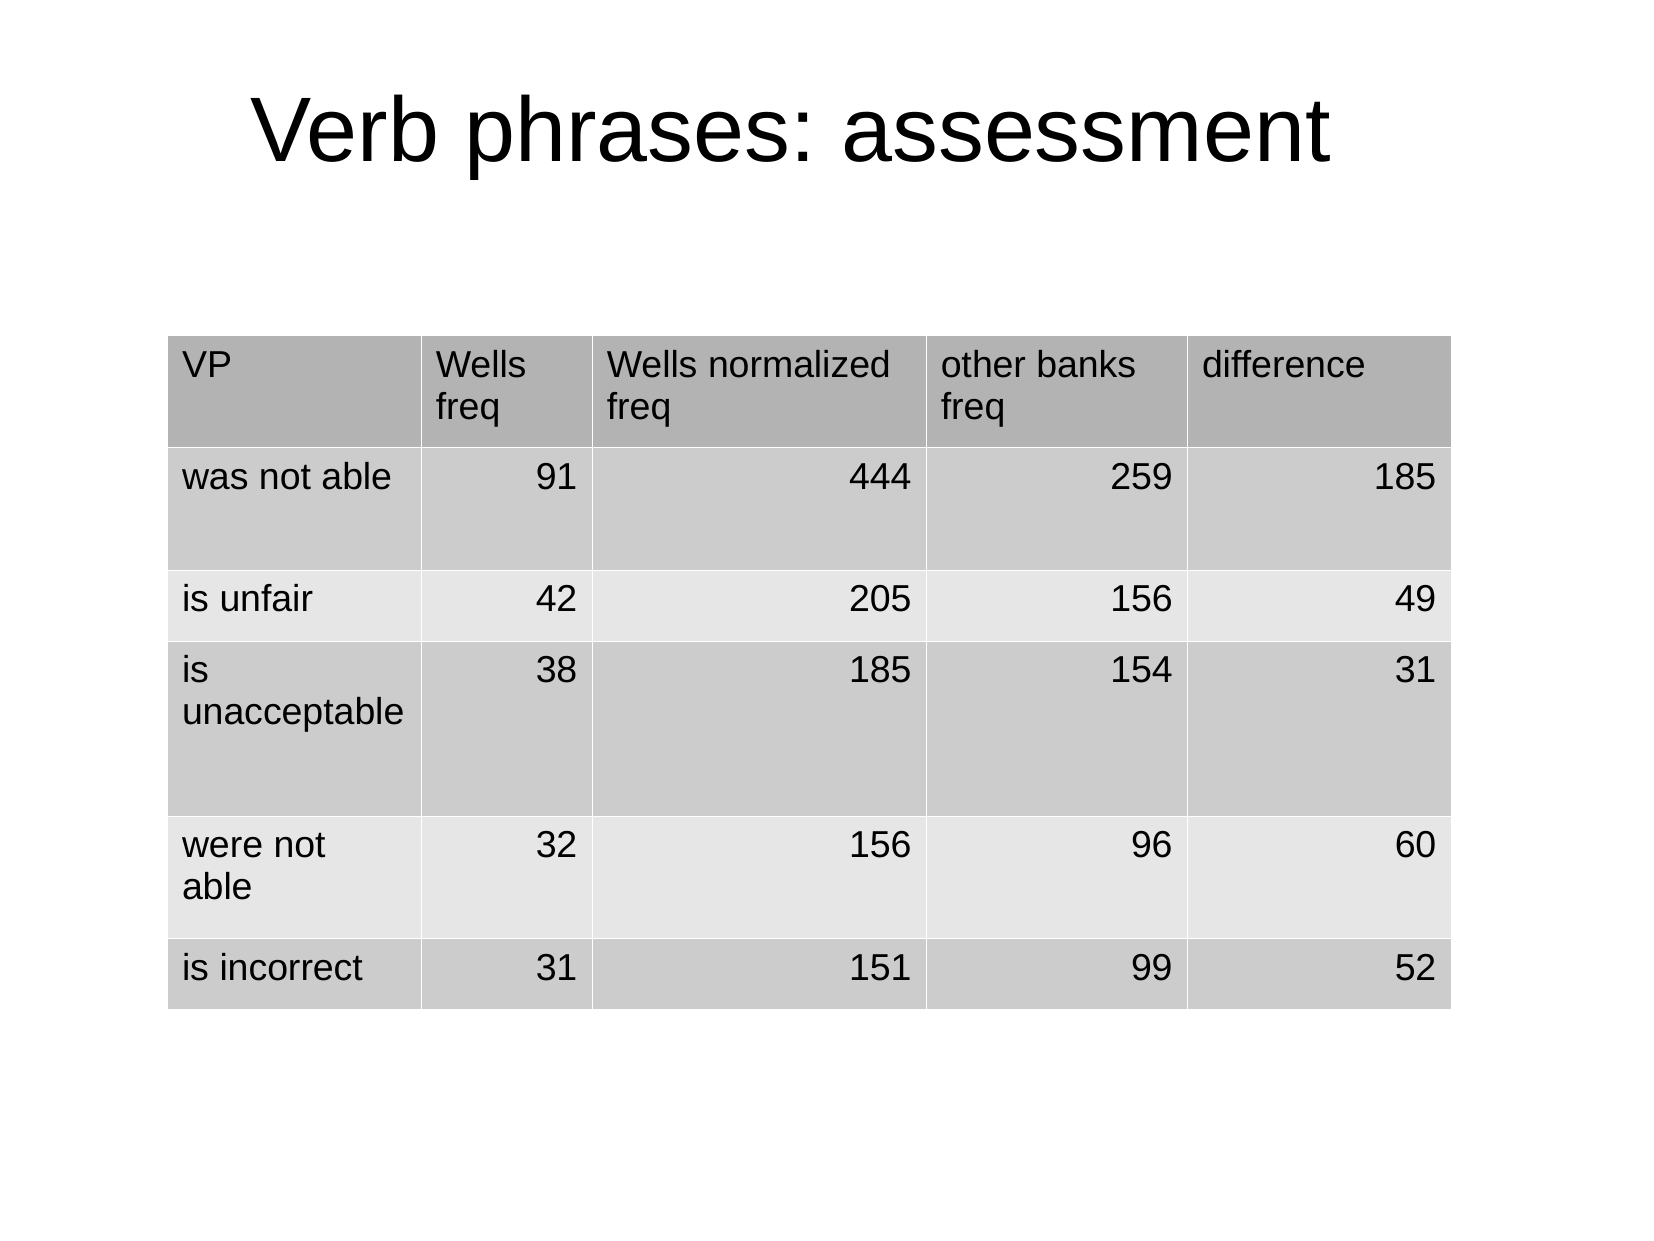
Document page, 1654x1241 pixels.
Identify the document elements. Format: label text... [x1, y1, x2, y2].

table_cell 31 [1188, 642, 1451, 816]
table_cell 151 [593, 939, 926, 1009]
table_cell 444 [593, 448, 926, 570]
table_cell 259 [927, 448, 1187, 570]
table_cell 42 [422, 571, 592, 641]
table_header VP [168, 336, 421, 447]
table_cell 156 [927, 571, 1187, 641]
table_cell was not able [168, 448, 421, 570]
table_cell 185 [1188, 448, 1451, 570]
table_cell 52 [1188, 939, 1451, 1009]
table_cell 38 [422, 642, 592, 816]
table_cell 91 [422, 448, 592, 570]
table_cell 31 [422, 939, 592, 1009]
title Verb phrases: assessment [82, 49, 1501, 211]
table_cell 205 [593, 571, 926, 641]
table_cell is unacceptable [168, 642, 421, 816]
table_header difference [1188, 336, 1451, 447]
table_header Wells freq [422, 336, 592, 447]
table_cell 154 [927, 642, 1187, 816]
table_cell 32 [422, 817, 592, 938]
table_cell 156 [593, 817, 926, 938]
table_cell is incorrect [168, 939, 421, 1009]
table_cell 49 [1188, 571, 1451, 641]
table_cell 185 [593, 642, 926, 816]
table_header Wells normalized freq [593, 336, 926, 447]
table_cell is unfair [168, 571, 421, 641]
table_cell 60 [1188, 817, 1451, 938]
table_cell 96 [927, 817, 1187, 938]
table_header other banks freq [927, 336, 1187, 447]
table_cell were not able [168, 817, 421, 938]
table_cell 99 [927, 939, 1187, 1009]
